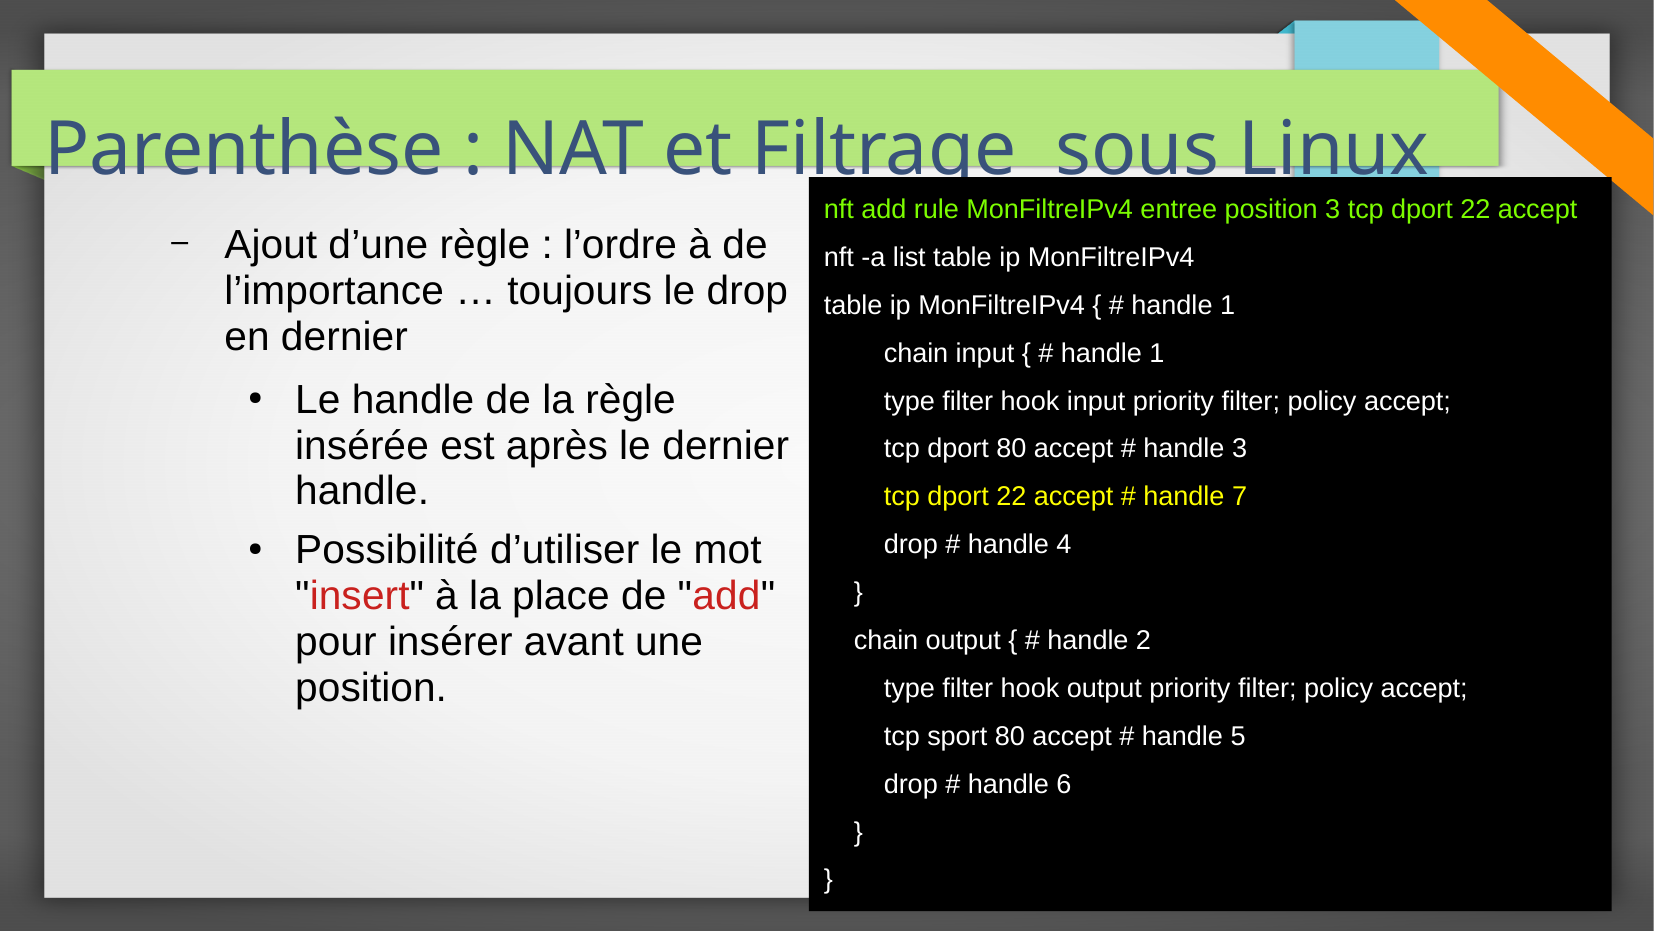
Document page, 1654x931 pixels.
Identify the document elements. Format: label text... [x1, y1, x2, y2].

picture [1489, 0, 1654, 138]
text_box Parenthèse : NAT et Filtrage sous Linux [29, 87, 1447, 178]
picture [0, 0, 1654, 931]
list Ajout d’une règle : l’ordre à de l’importance … toujours le drop en dernier Le handle de la règle insérée est après le dernier handle. Possibilité d’utiliser le mot "insert" à la place de "add" pour insérer avant une position. [82, 221, 798, 857]
text_box nft add rule MonFiltreIPv4 entree position 3 tcp dport 22 accept nft -a list table ip MonFiltreIPv4 table ip MonFiltreIPv4 { # handle 1 chain input { # handle 1 type filter hook input priority filter; policy accept; tcp dport 80 accept # handle 3 tcp dport 22 accept # handle 7 drop # handle 4 } chain output { # handle 2 type filter hook output priority filter; policy accept; tcp sport 80 accept # handle 5 drop # handle 6 } } [808, 177, 1612, 912]
